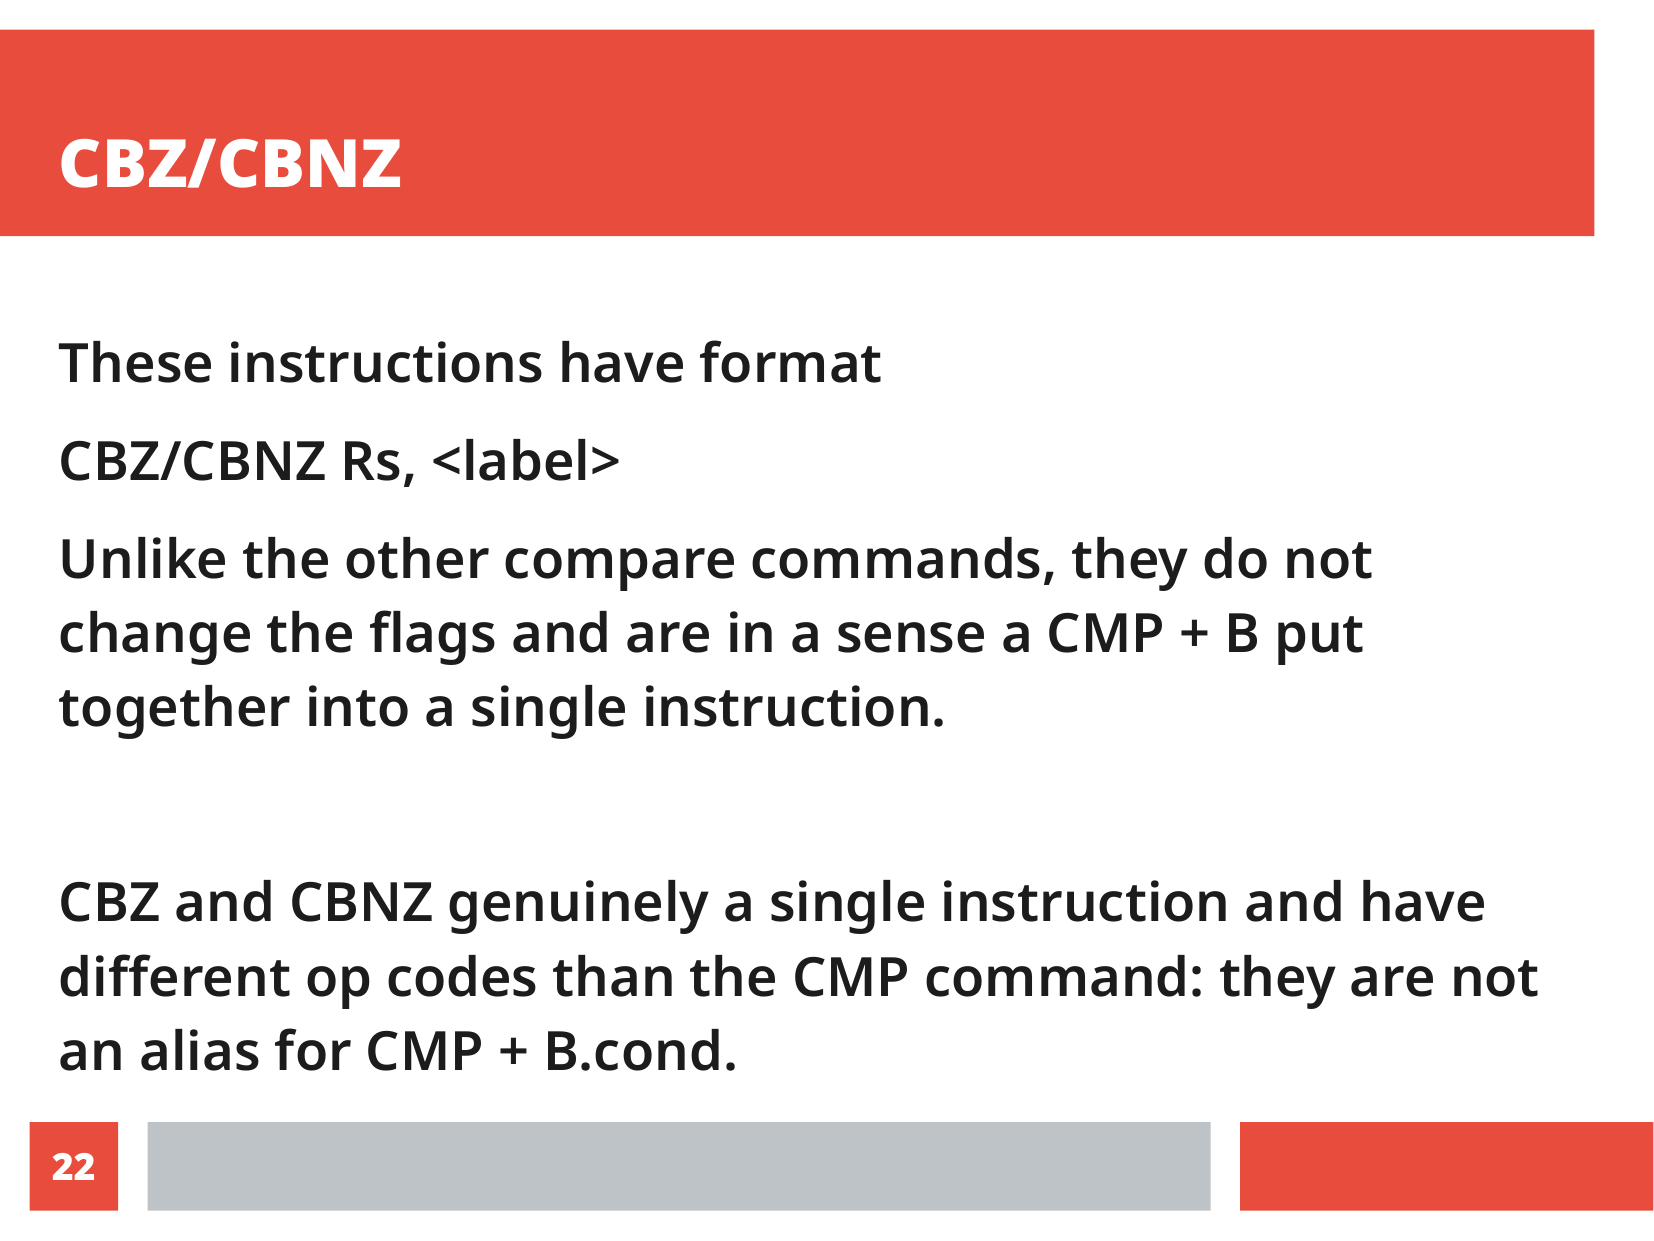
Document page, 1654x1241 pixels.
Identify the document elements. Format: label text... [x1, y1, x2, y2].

list These instructions have format CBZ/CBNZ Rs, <label> Unlike the other compare commands, they do not change the flags and are in a sense a CMP + B put together into a single instruction. CBZ and CBNZ genuinely a single instruction and have different op codes than the CMP command: they are not an alias for CMP + B.cond. [59, 324, 1565, 1093]
title CBZ/CBNZ [59, 59, 1595, 207]
